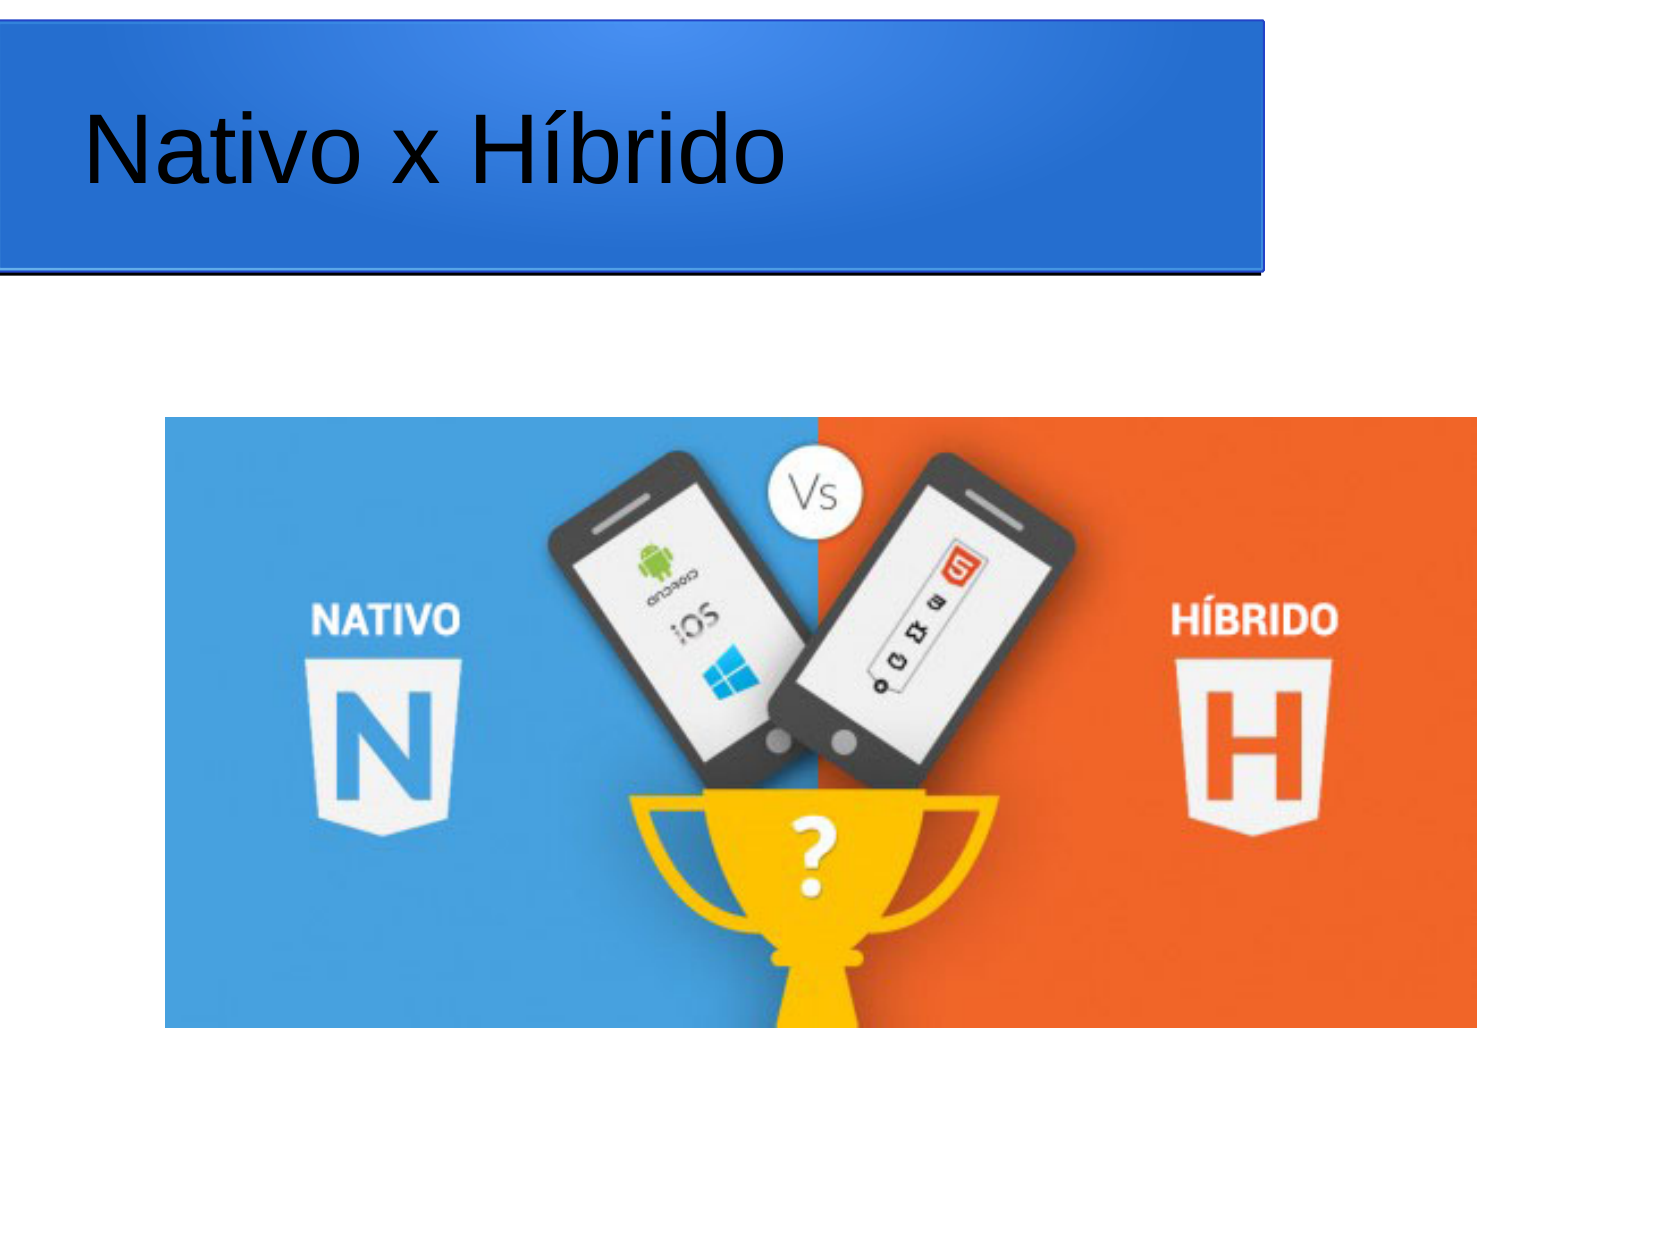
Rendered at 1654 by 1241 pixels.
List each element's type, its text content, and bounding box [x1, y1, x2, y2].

title Nativo x Híbrido [82, 47, 1235, 252]
picture [165, 417, 1477, 1028]
